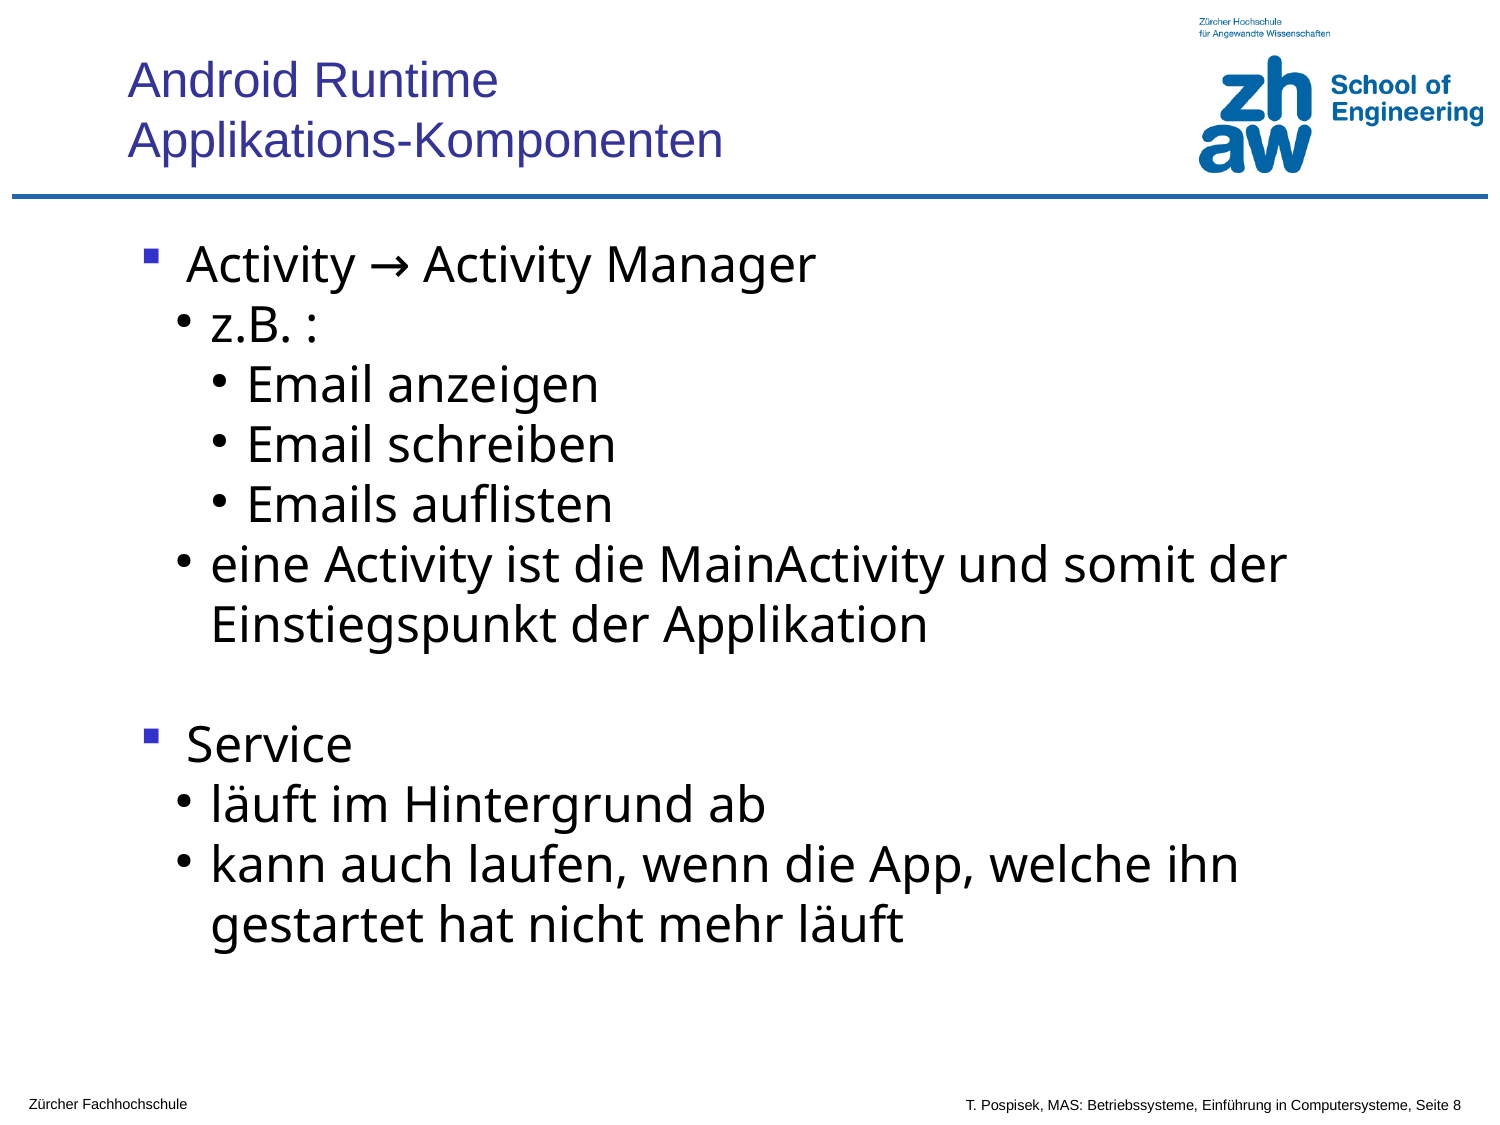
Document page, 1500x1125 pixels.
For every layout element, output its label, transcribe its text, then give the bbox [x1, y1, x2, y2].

picture [1199, 18, 1483, 173]
title Android Runtime Applikations-Komponenten [112, 50, 1391, 175]
text_box Activity → Activity Manager z.B. : Email anzeigen Email schreiben Emails auflisten eine Activity ist die MainActivity und somit der Einstiegspunkt der Applikation Service läuft im Hintergrund ab kann auch laufen, wenn die App, welche ihn gestartet hat nicht mehr läuft [125, 224, 1350, 738]
